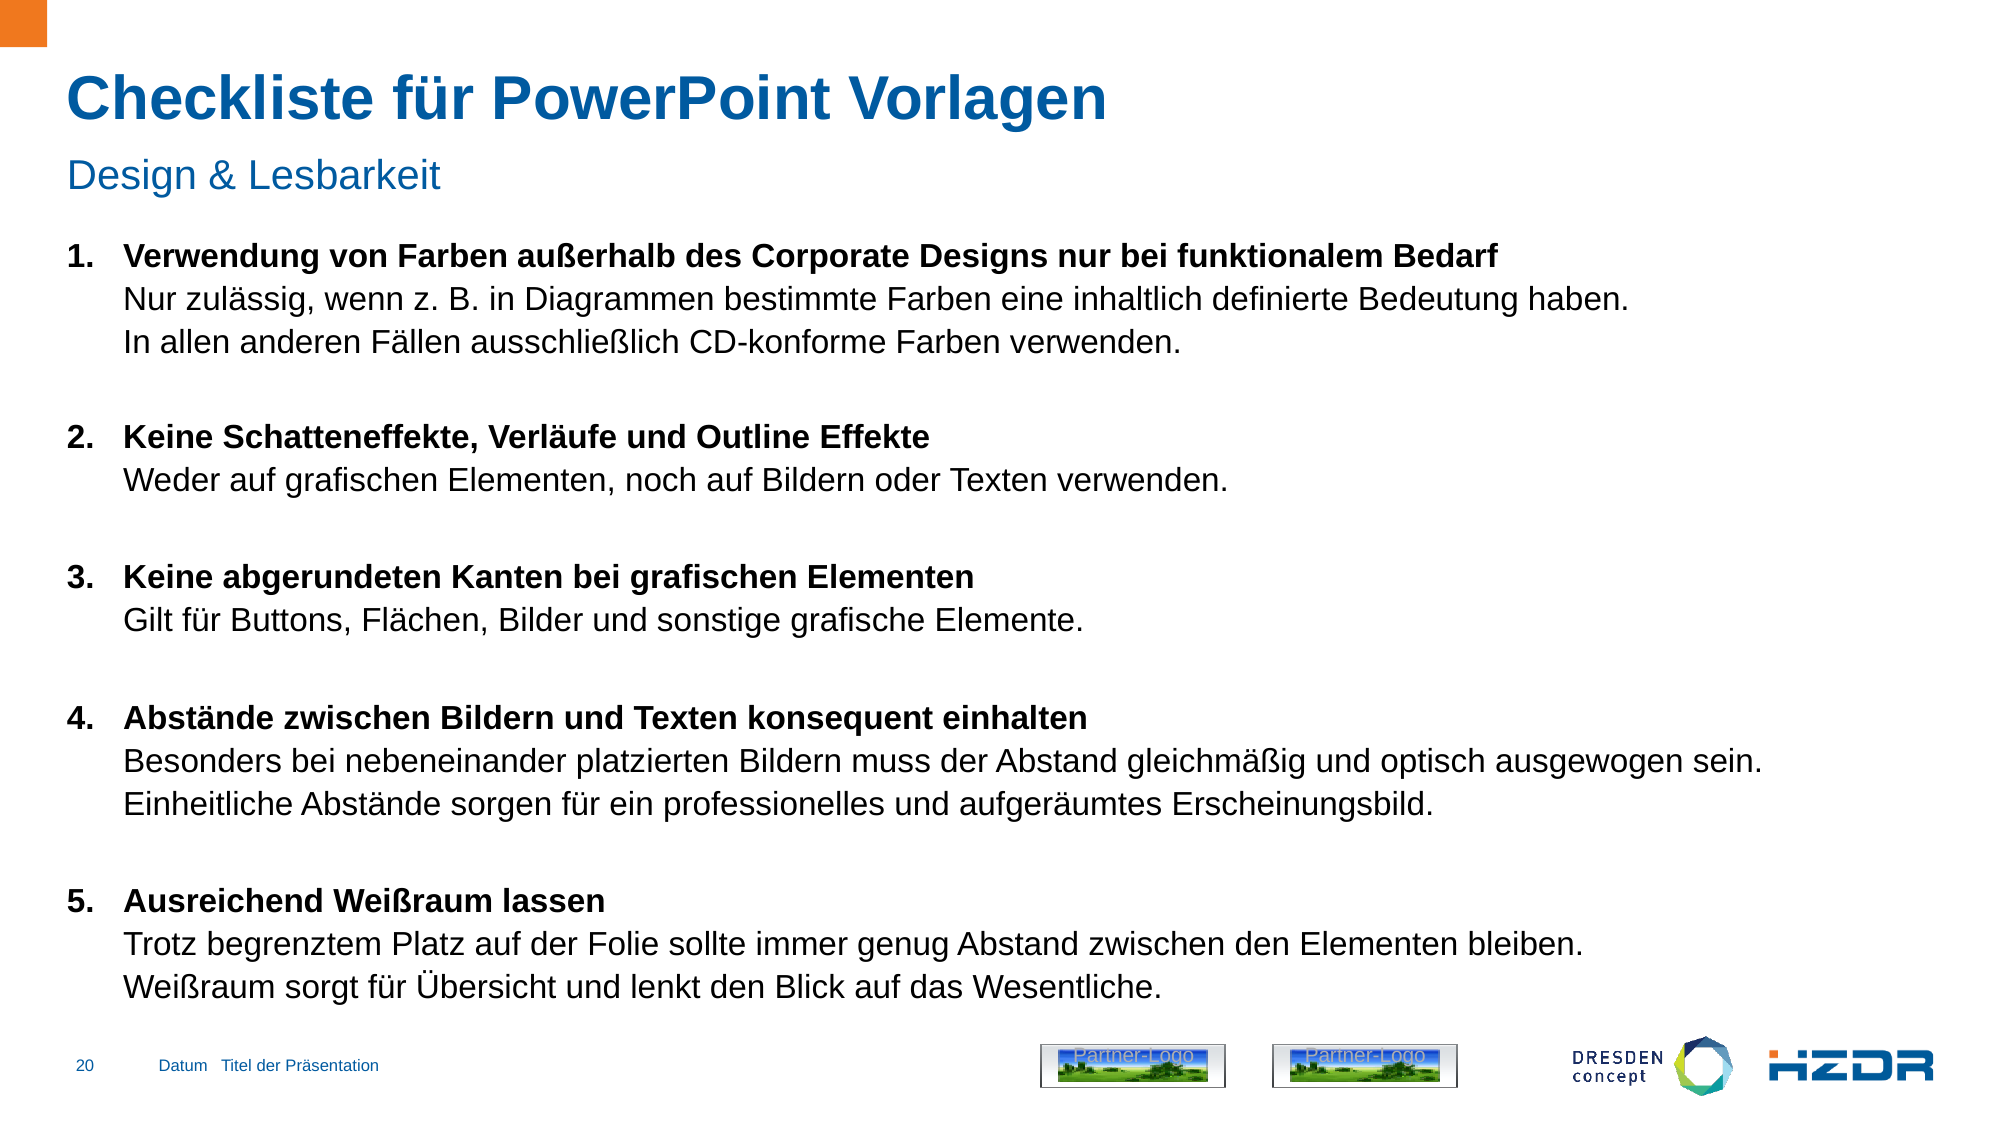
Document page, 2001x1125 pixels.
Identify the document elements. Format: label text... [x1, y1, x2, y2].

picture [1768, 1049, 1934, 1081]
subtitle Design & Lesbarkeit [66, 138, 1934, 190]
picture [1573, 1036, 1733, 1096]
list Verwendung von Farben außerhalb des Corporate Designs nur bei funktionalem Bedarf Nur zulässig, wenn z. B. in Diagrammen bestimmte Farben eine inhaltlich definierte Bedeutung haben. In allen anderen Fällen ausschließlich CD-konforme Farben verwenden. Keine Schatteneffekte, Verläufe und Outline Effekte Weder auf grafischen Elementen, noch auf Bildern oder Texten verwenden. Keine abgerundeten Kanten bei grafischen Elementen Gilt für Buttons, Flächen, Bilder und sonstige grafische Elemente. Abstände zwischen Bildern und Texten konsequent einhalten Besonders bei nebeneinander platzierten Bildern muss der Abstand gleichmäßig und optisch ausgewogen sein. Einheitliche Abstände sorgen für ein professionelles und aufgeräumtes Erscheinungsbild. Ausreichend Weißraum lassen Trotz begrenztem Platz auf der Folie sollte immer genug Abstand zwischen den Elementen bleiben. Weißraum sorgt für Übersicht und lenkt den Blick auf das Wesentliche. [66, 231, 1934, 1017]
picture [1034, 1042, 1233, 1089]
picture [1266, 1042, 1465, 1089]
footer Titel der Präsentation [221, 1034, 965, 1095]
slide_number Datum [107, 1034, 208, 1095]
slide_number <number> [6, 1034, 95, 1095]
title Checkliste für PowerPoint Vorlagen [66, 66, 1934, 134]
